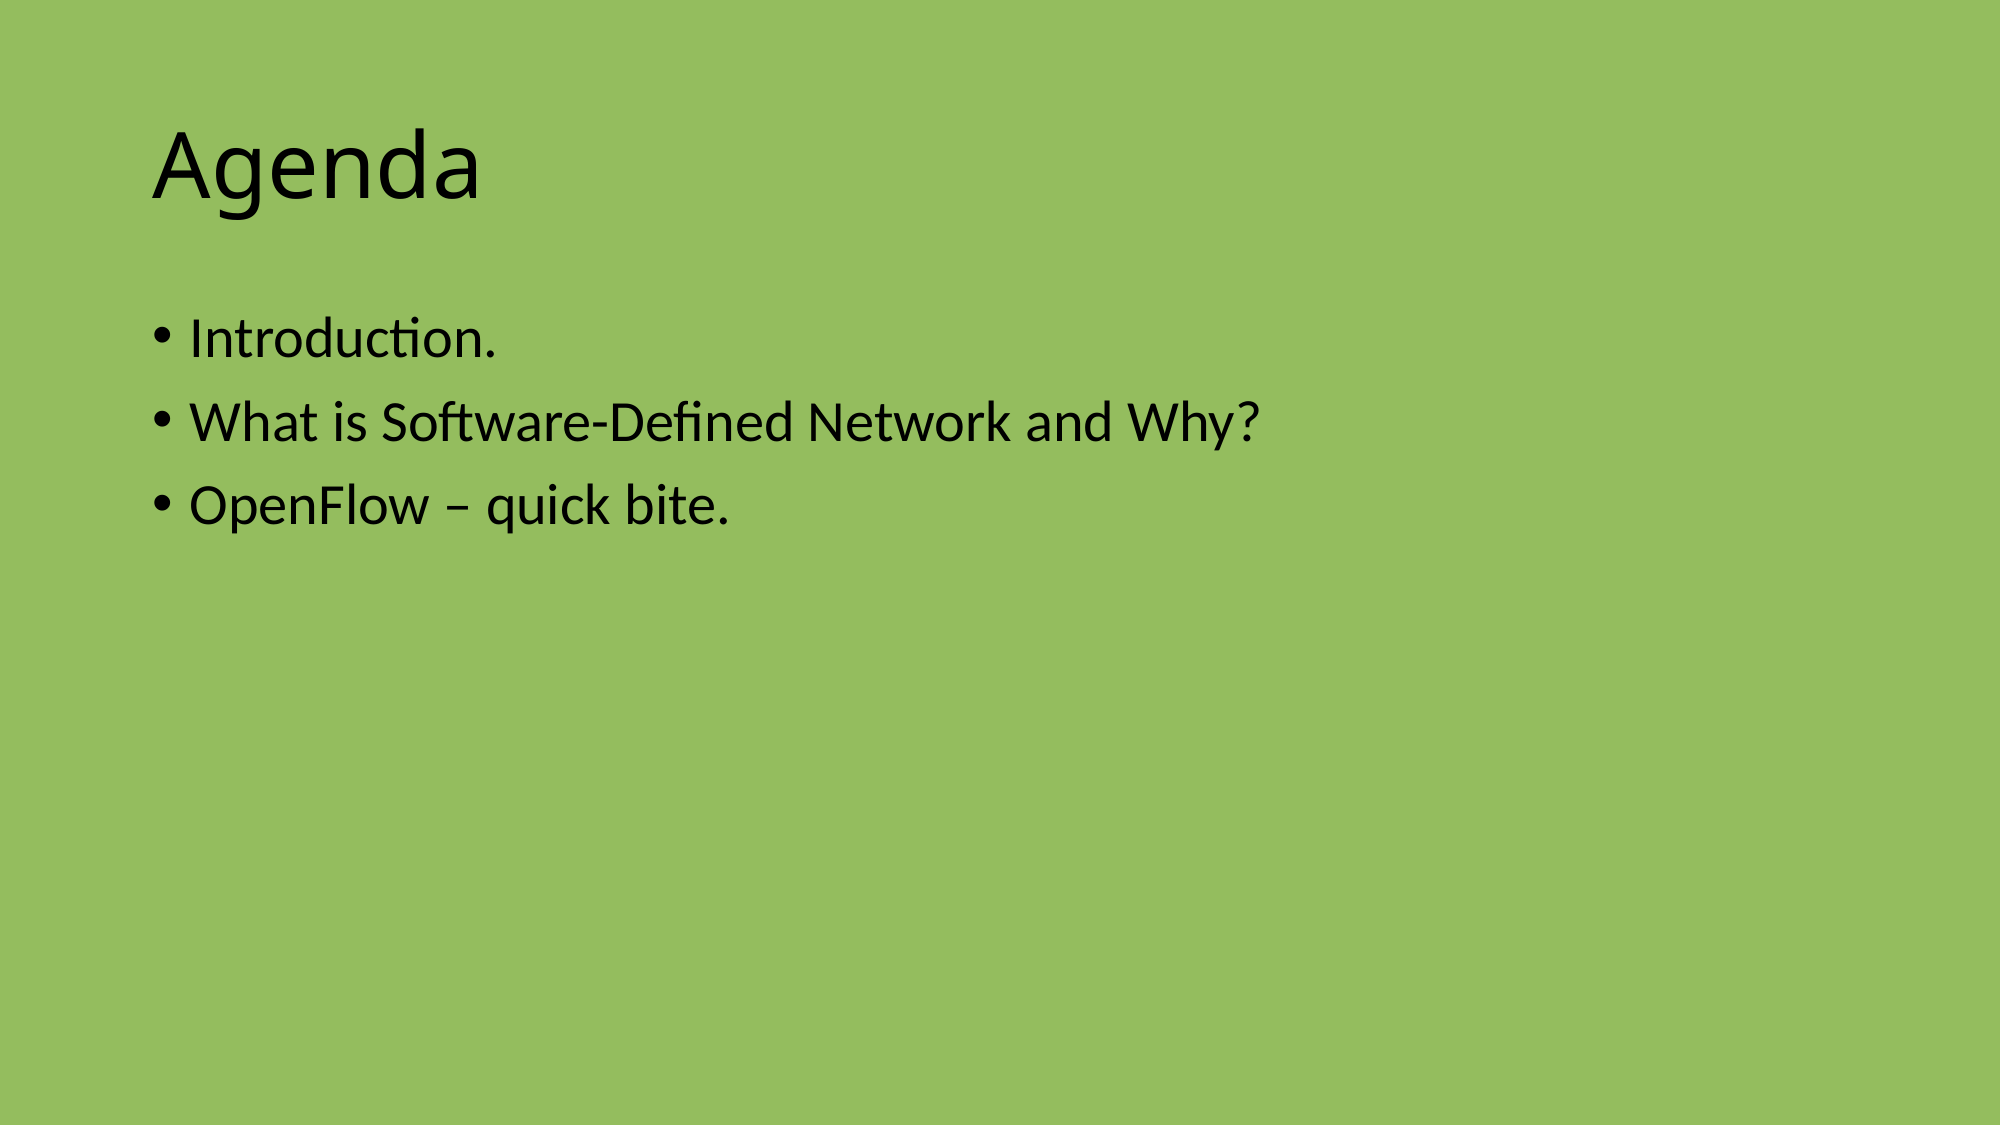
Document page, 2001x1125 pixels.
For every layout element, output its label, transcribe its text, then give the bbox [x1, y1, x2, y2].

title Agenda [137, 59, 1863, 278]
list Introduction. What is Software-Defined Network and Why? OpenFlow – quick bite. [137, 299, 1863, 1014]
